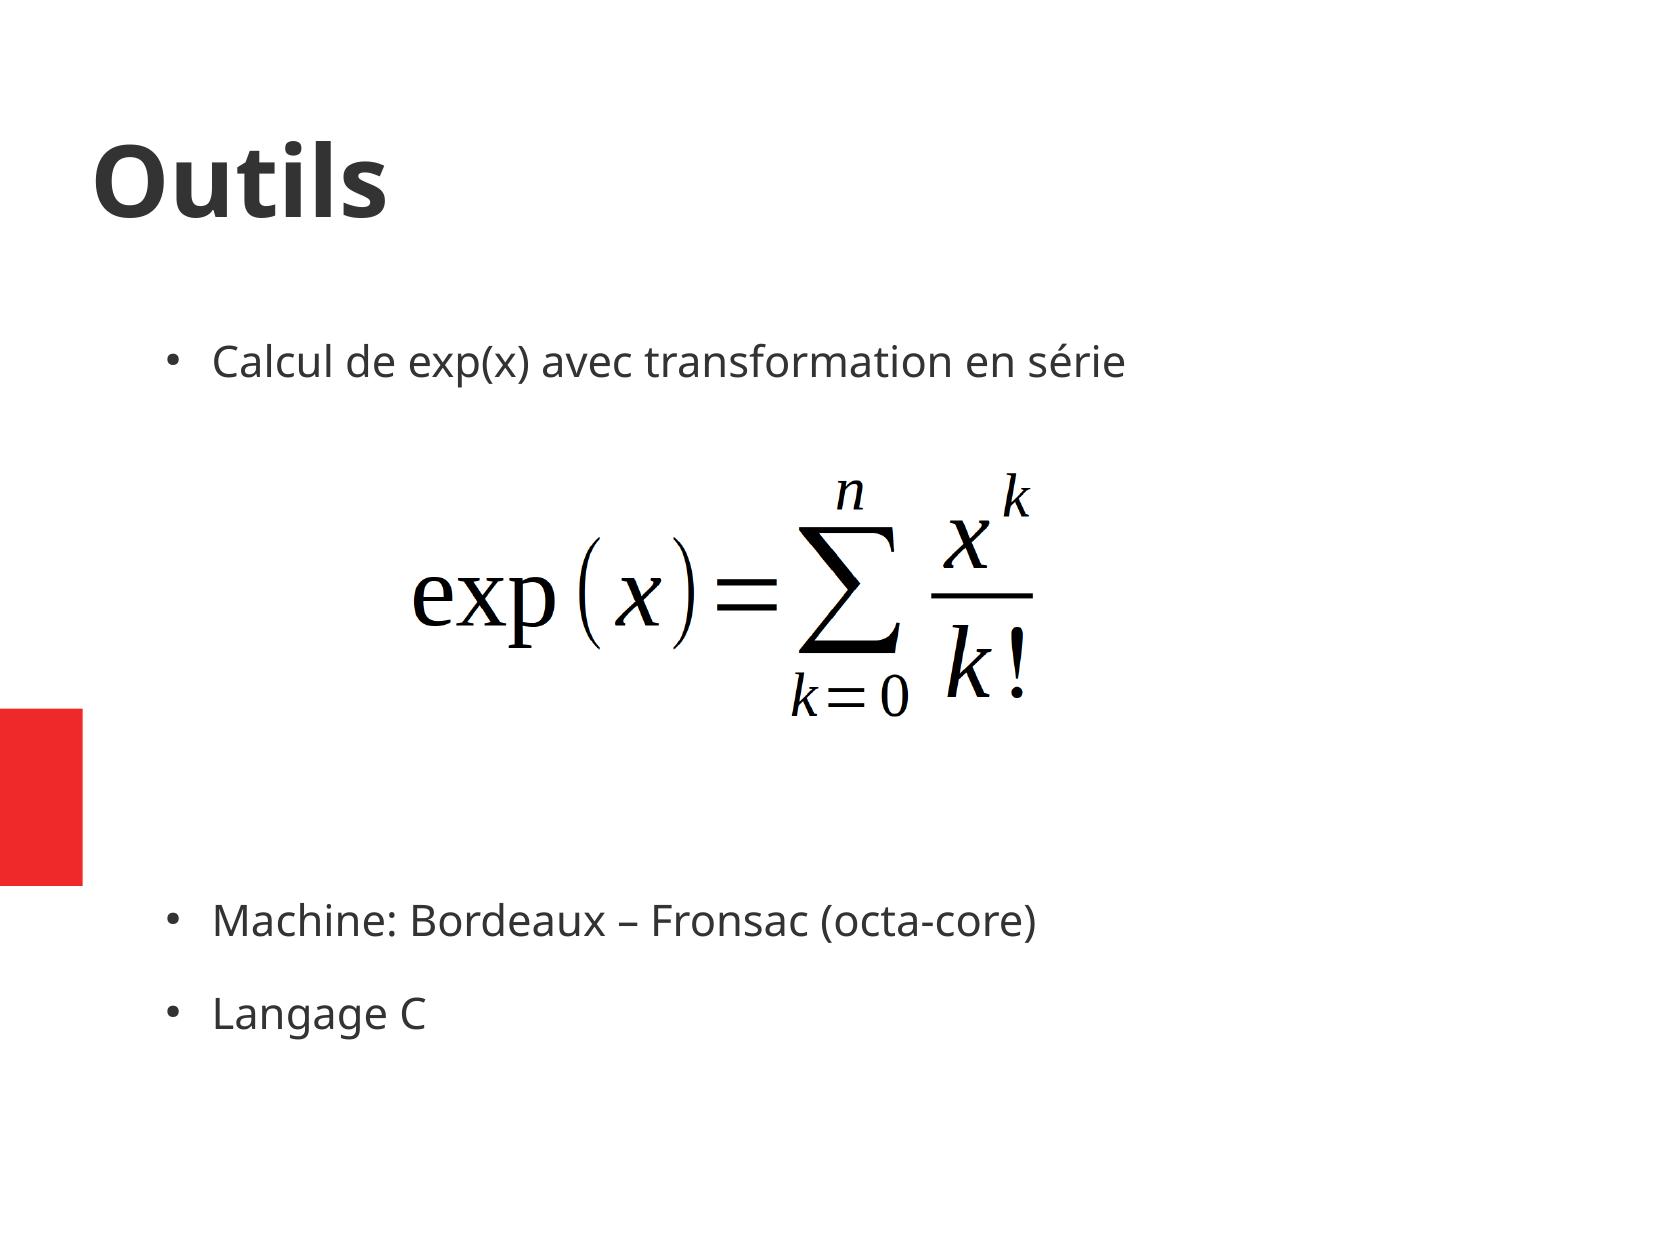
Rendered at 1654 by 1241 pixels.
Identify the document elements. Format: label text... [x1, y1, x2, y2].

title Outils [90, 60, 1496, 297]
picture [395, 434, 1051, 736]
list Calcul de exp(x) avec transformation en série Machine: Bordeaux – Fronsac (octa-core) Langage C [150, 330, 1556, 1051]
